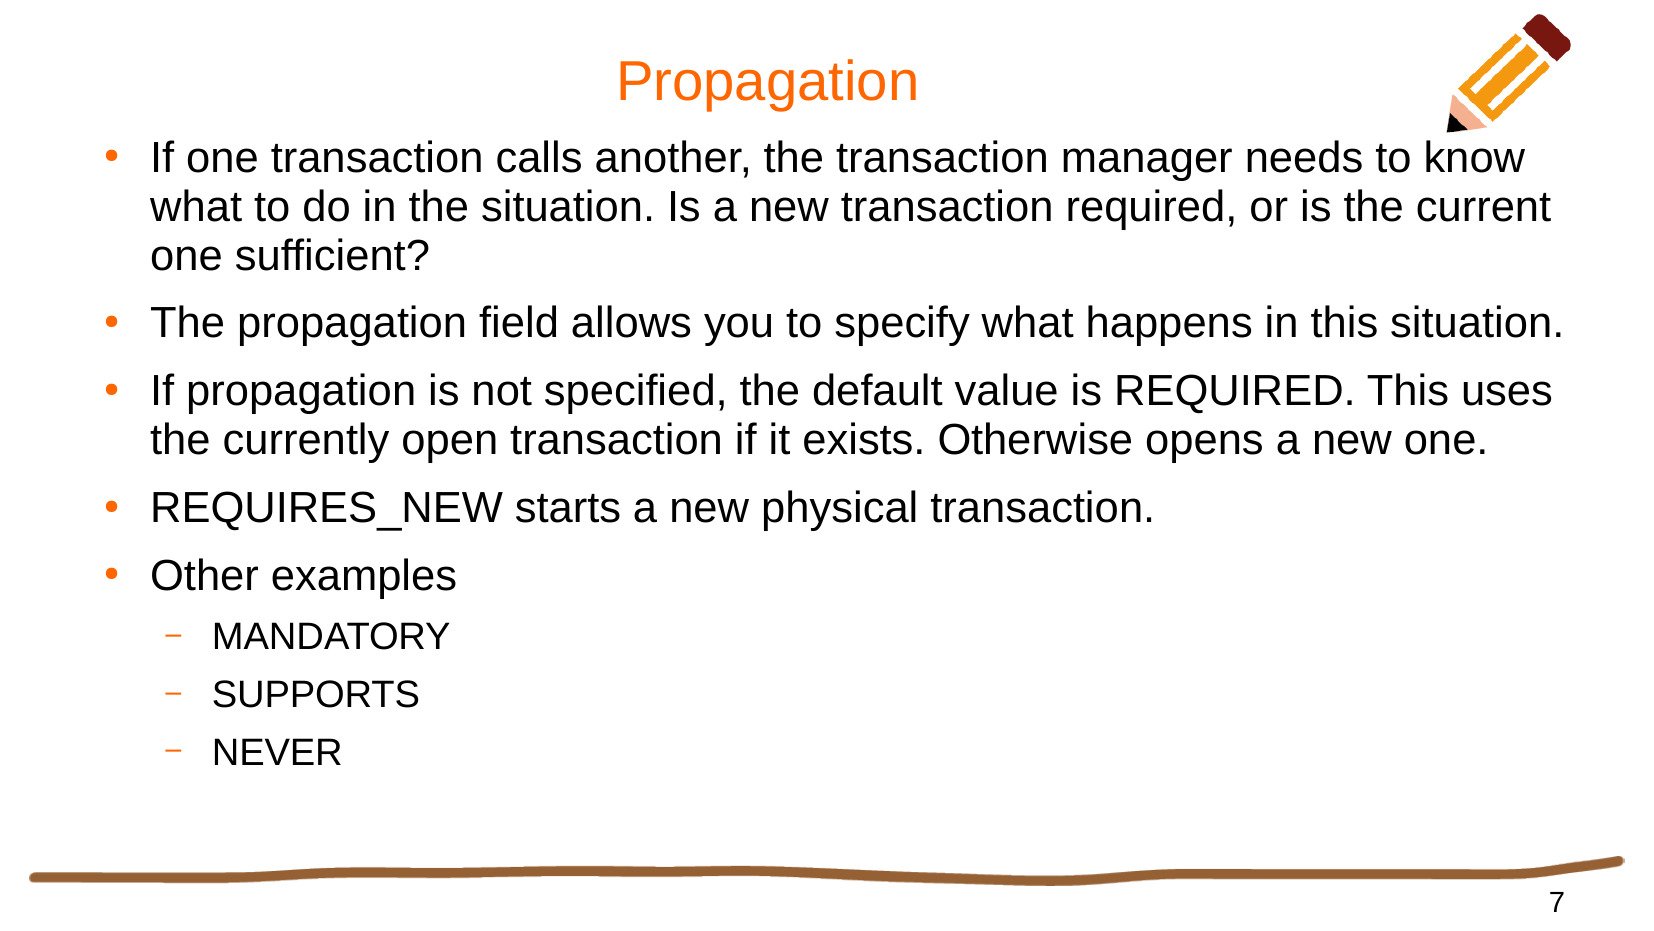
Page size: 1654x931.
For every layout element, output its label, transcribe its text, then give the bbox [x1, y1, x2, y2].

list If one transaction calls another, the transaction manager needs to know what to do in the situation. Is a new transaction required, or is the current one sufficient? The propagation field allows you to specify what happens in this situation. If propagation is not specified, the default value is REQUIRED. This uses the currently open transaction if it exists. Otherwise opens a new one. REQUIRES_NEW starts a new physical transaction. Other examples MANDATORY SUPPORTS NEVER [88, 132, 1595, 842]
picture [29, 856, 1625, 886]
title Propagation [88, 29, 1447, 132]
picture [1446, 14, 1571, 132]
